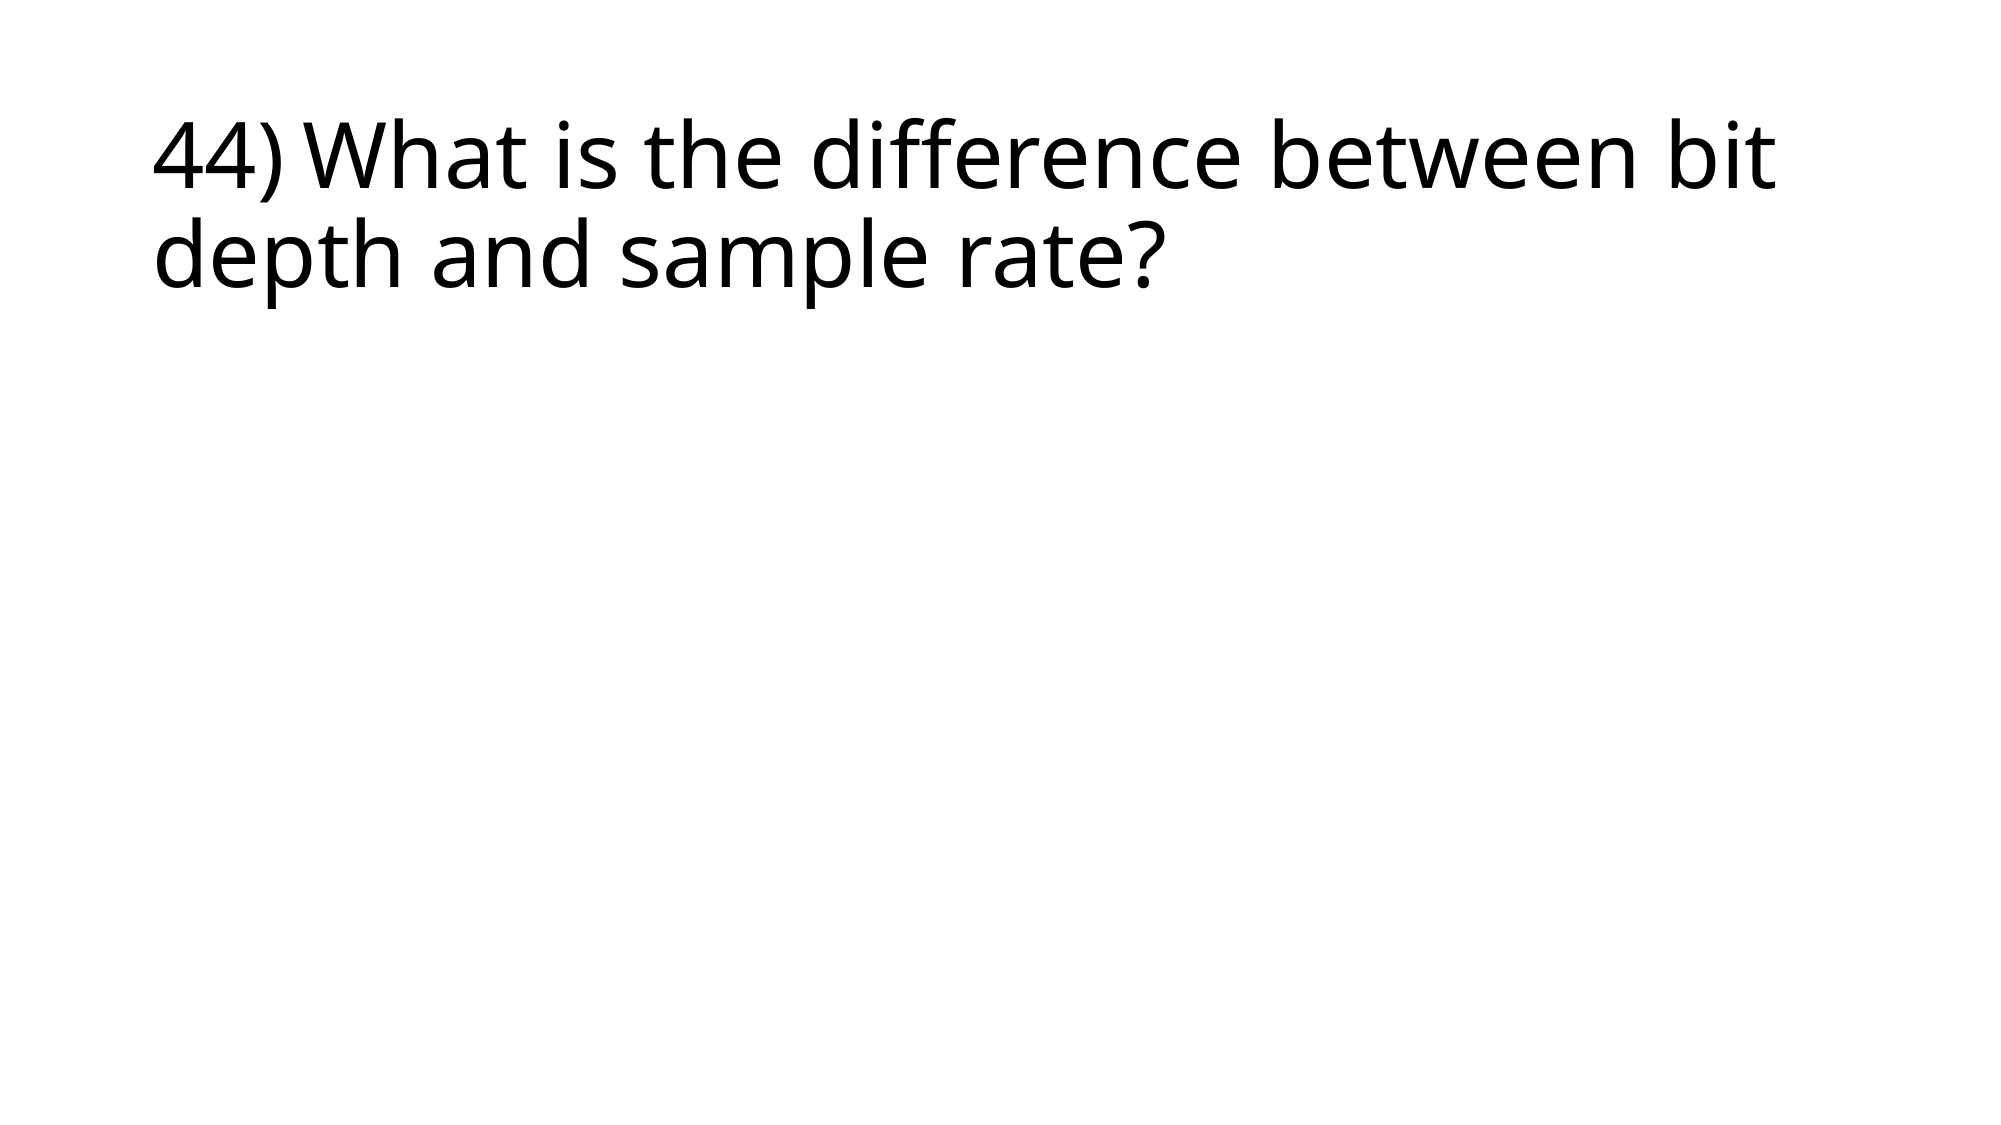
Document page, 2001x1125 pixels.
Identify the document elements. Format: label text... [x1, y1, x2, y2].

title 44) What is the difference between bit depth and sample rate? [137, 99, 1863, 317]
